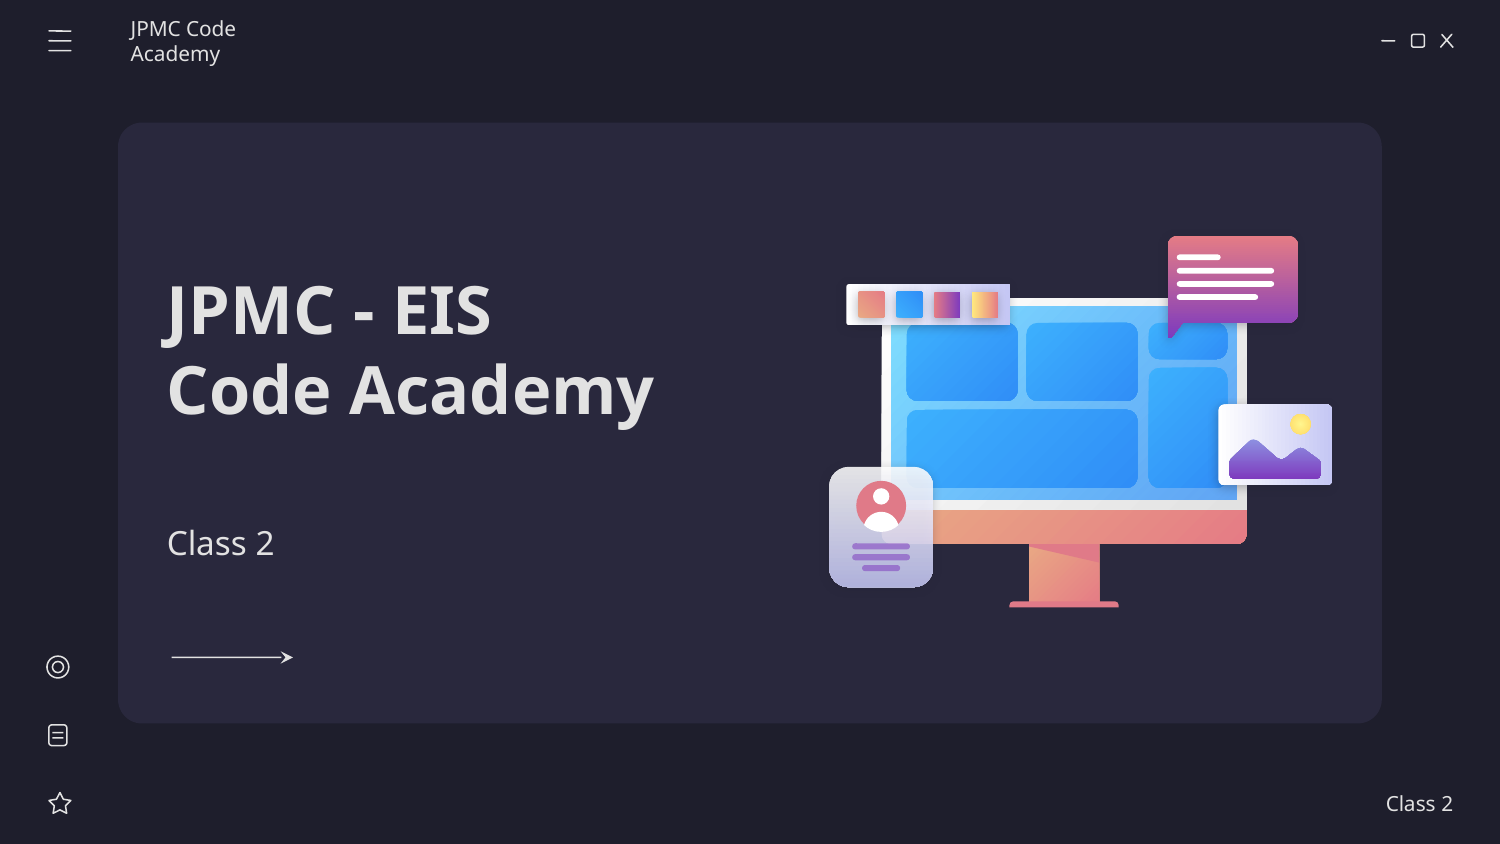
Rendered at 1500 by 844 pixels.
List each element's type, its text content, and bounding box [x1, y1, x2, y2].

subtitle Class 2 [1278, 780, 1453, 826]
title JPMC - EIS Code Academy [151, 216, 823, 480]
subtitle Class 2 [151, 506, 639, 577]
subtitle JPMC Code Academy [130, 18, 306, 64]
text_box [829, 235, 1333, 608]
